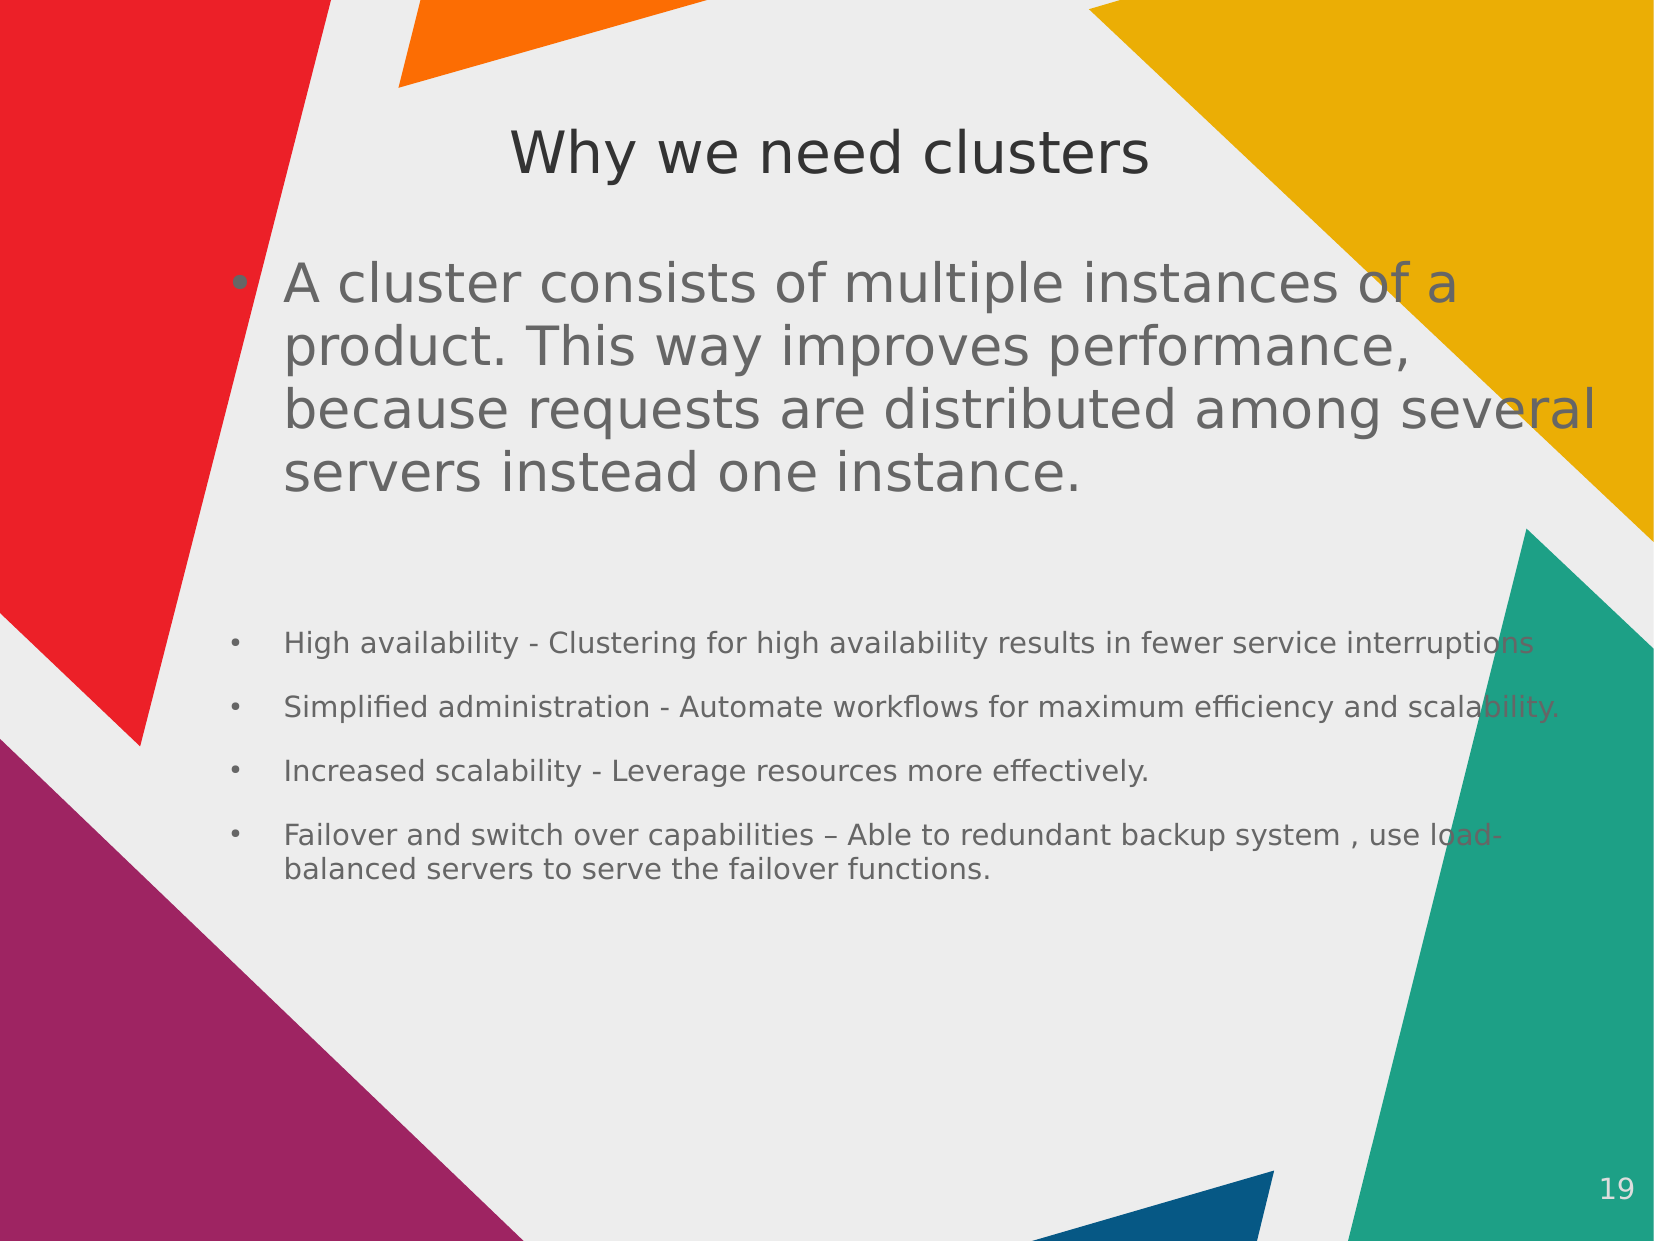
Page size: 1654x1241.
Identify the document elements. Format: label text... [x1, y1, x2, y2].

list A cluster consists of multiple instances of a product. This way improves performance, because requests are distributed among several servers instead one instance. High availability - Clustering for high availability results in fewer service interruptions Simplified administration - Automate workflows for maximum efficiency and scalability. Increased scalability - Leverage resources more effectively. Failover and switch over capabilities – Able to redundant backup system , use load-balanced servers to serve the failover functions. [212, 252, 1630, 1052]
title Why we need clusters [289, 49, 1372, 252]
